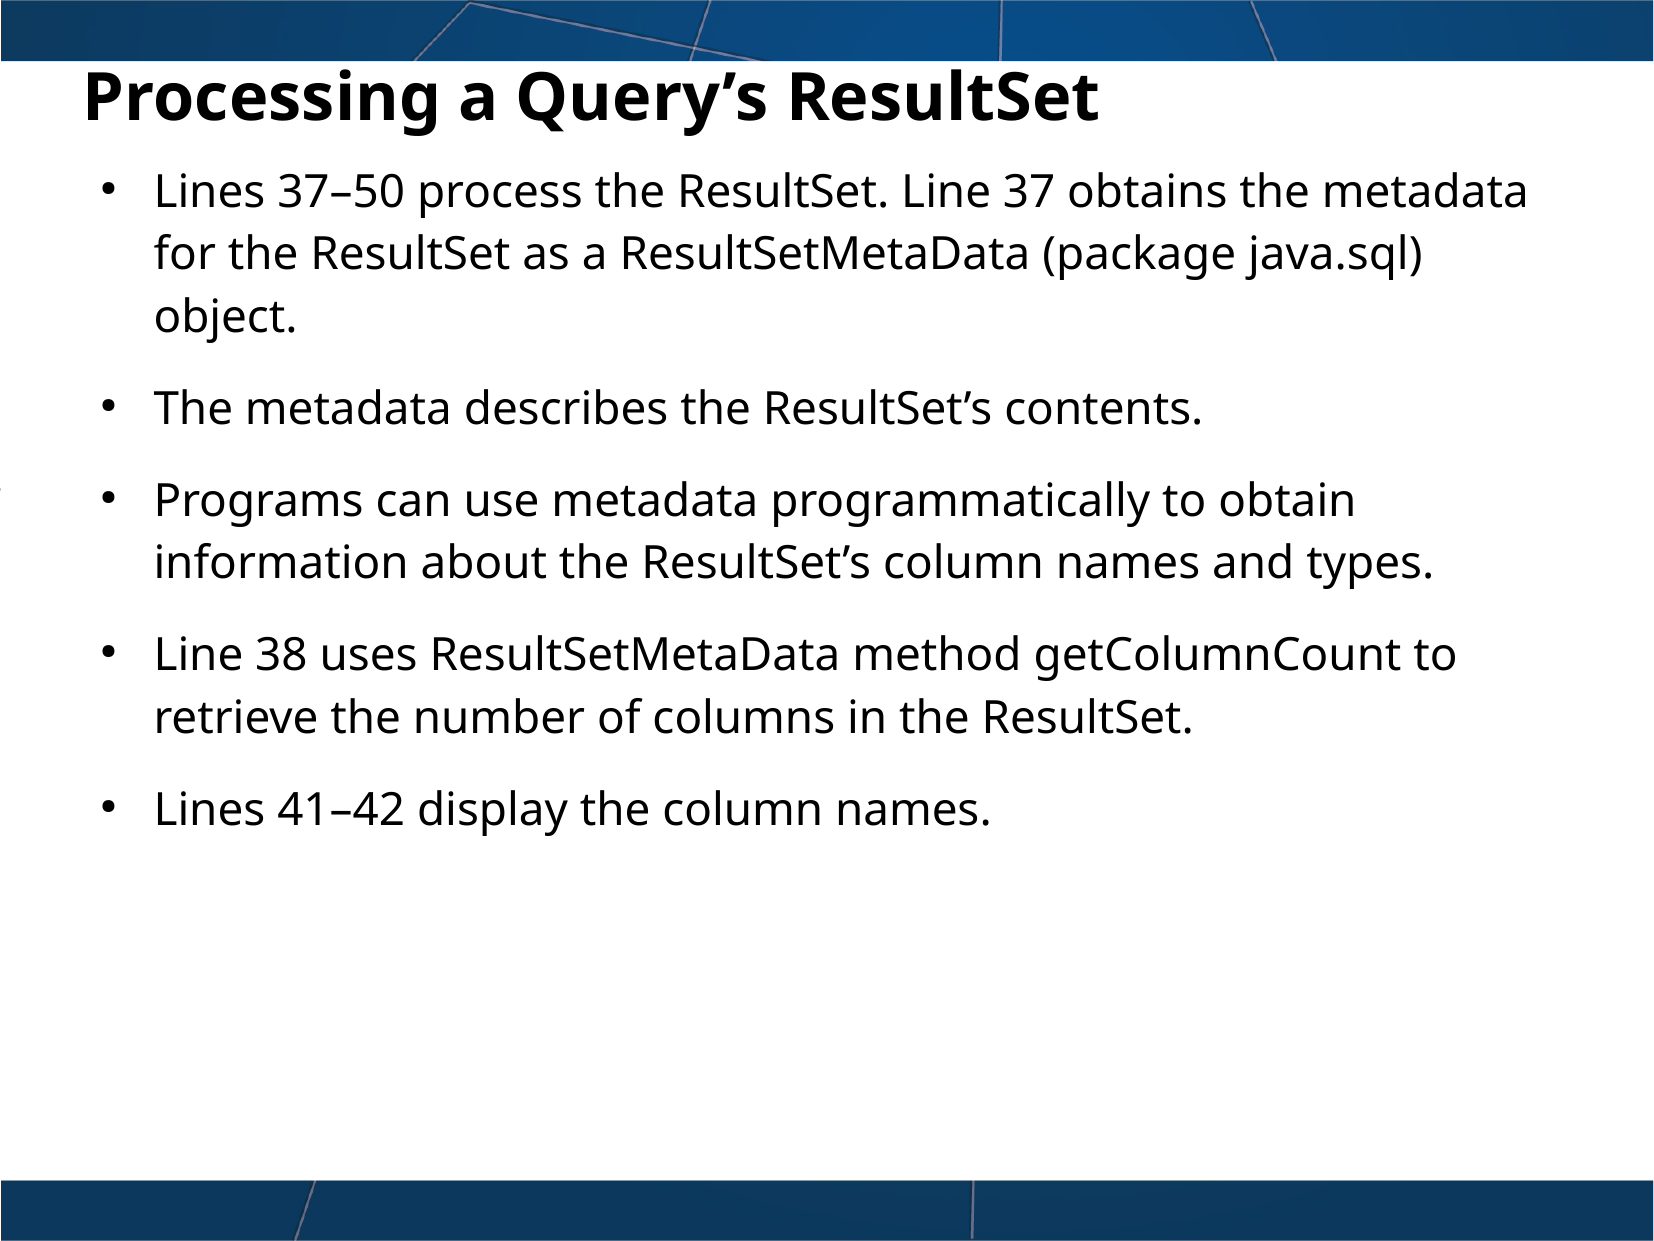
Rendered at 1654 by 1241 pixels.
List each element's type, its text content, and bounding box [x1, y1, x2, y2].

title Processing a Query’s ResultSet [82, 48, 1571, 141]
list Lines 37–50 process the ResultSet. Line 37 obtains the metadata for the ResultSet as a ResultSetMetaData (package java.sql) object. The metadata describes the ResultSet’s contents. Programs can use metadata programmatically to obtain information about the ResultSet’s column names and types. Line 38 uses ResultSetMetaData method getColumnCount to retrieve the number of columns in the ResultSet. Lines 41–42 display the column names. [82, 157, 1571, 1182]
picture [0, 0, 1654, 1241]
